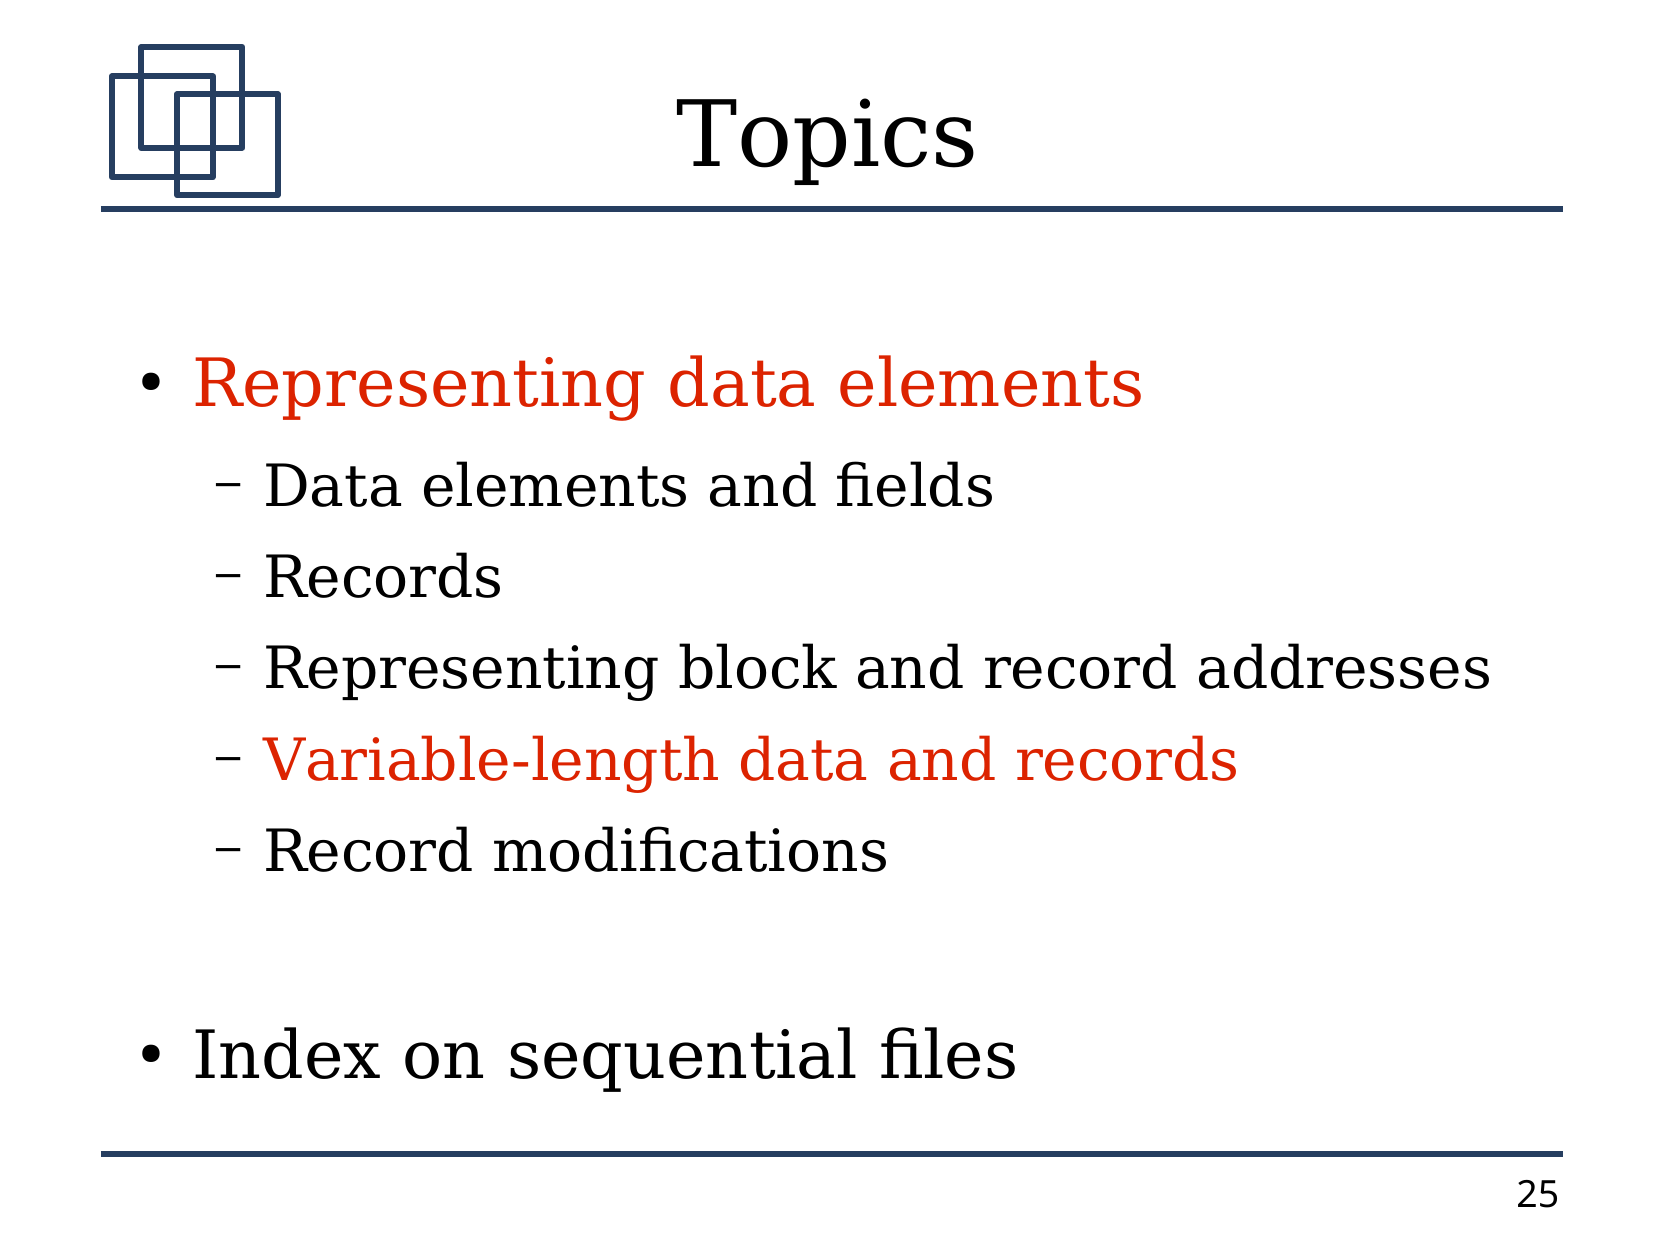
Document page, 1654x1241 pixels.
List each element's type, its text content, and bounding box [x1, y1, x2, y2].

list Representing data elements Data elements and fields Records Representing block and record addresses Variable-length data and records Record modifications Index on sequential files [121, 344, 1534, 1127]
title Topics [121, 31, 1534, 239]
